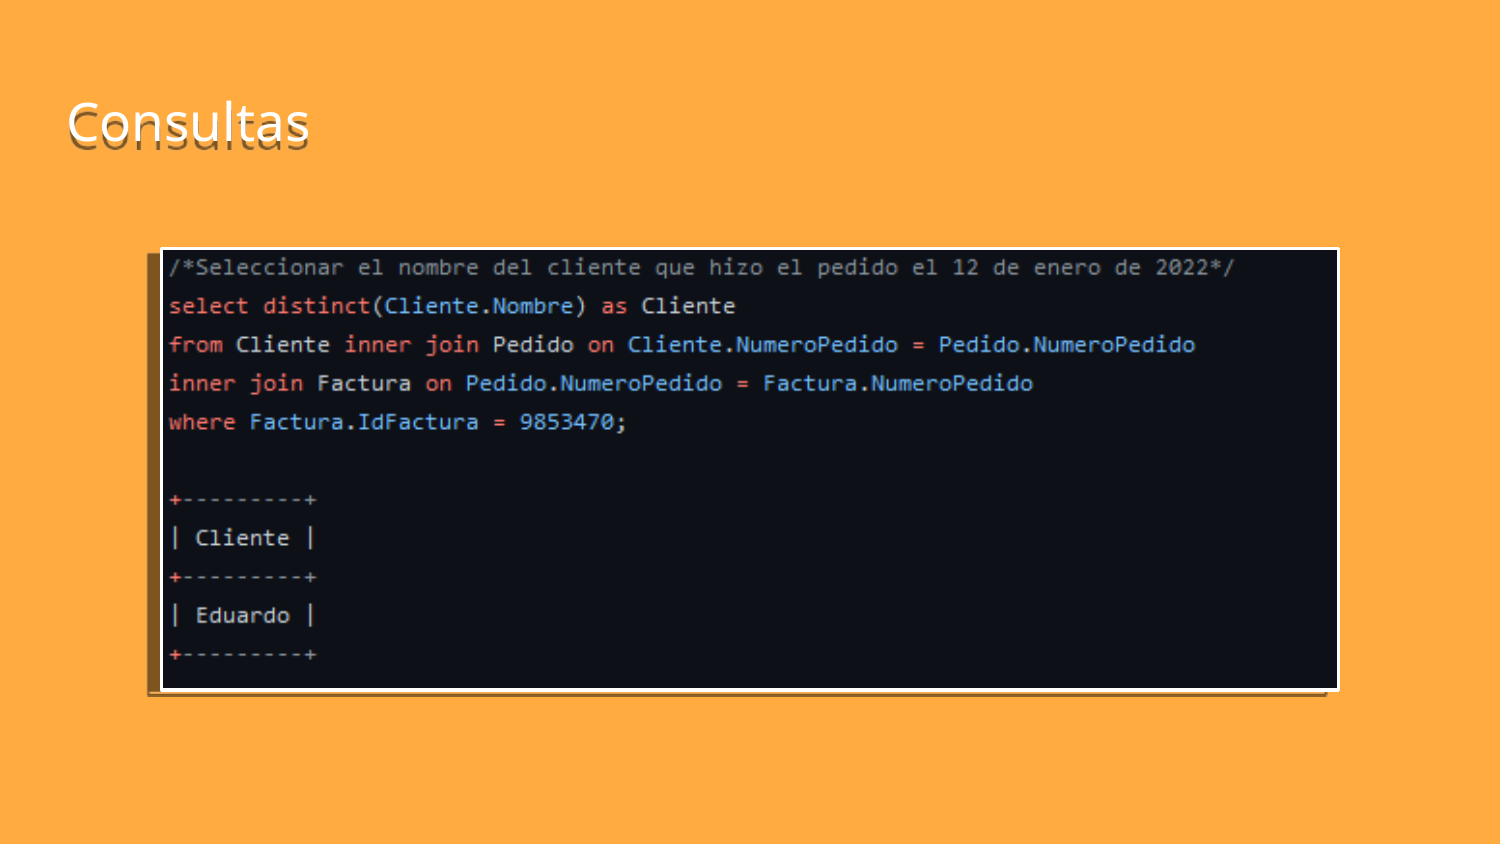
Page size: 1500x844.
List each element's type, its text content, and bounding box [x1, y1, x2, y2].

picture [163, 250, 1337, 689]
list [51, 189, 1449, 750]
title Consultas [51, 72, 1449, 167]
